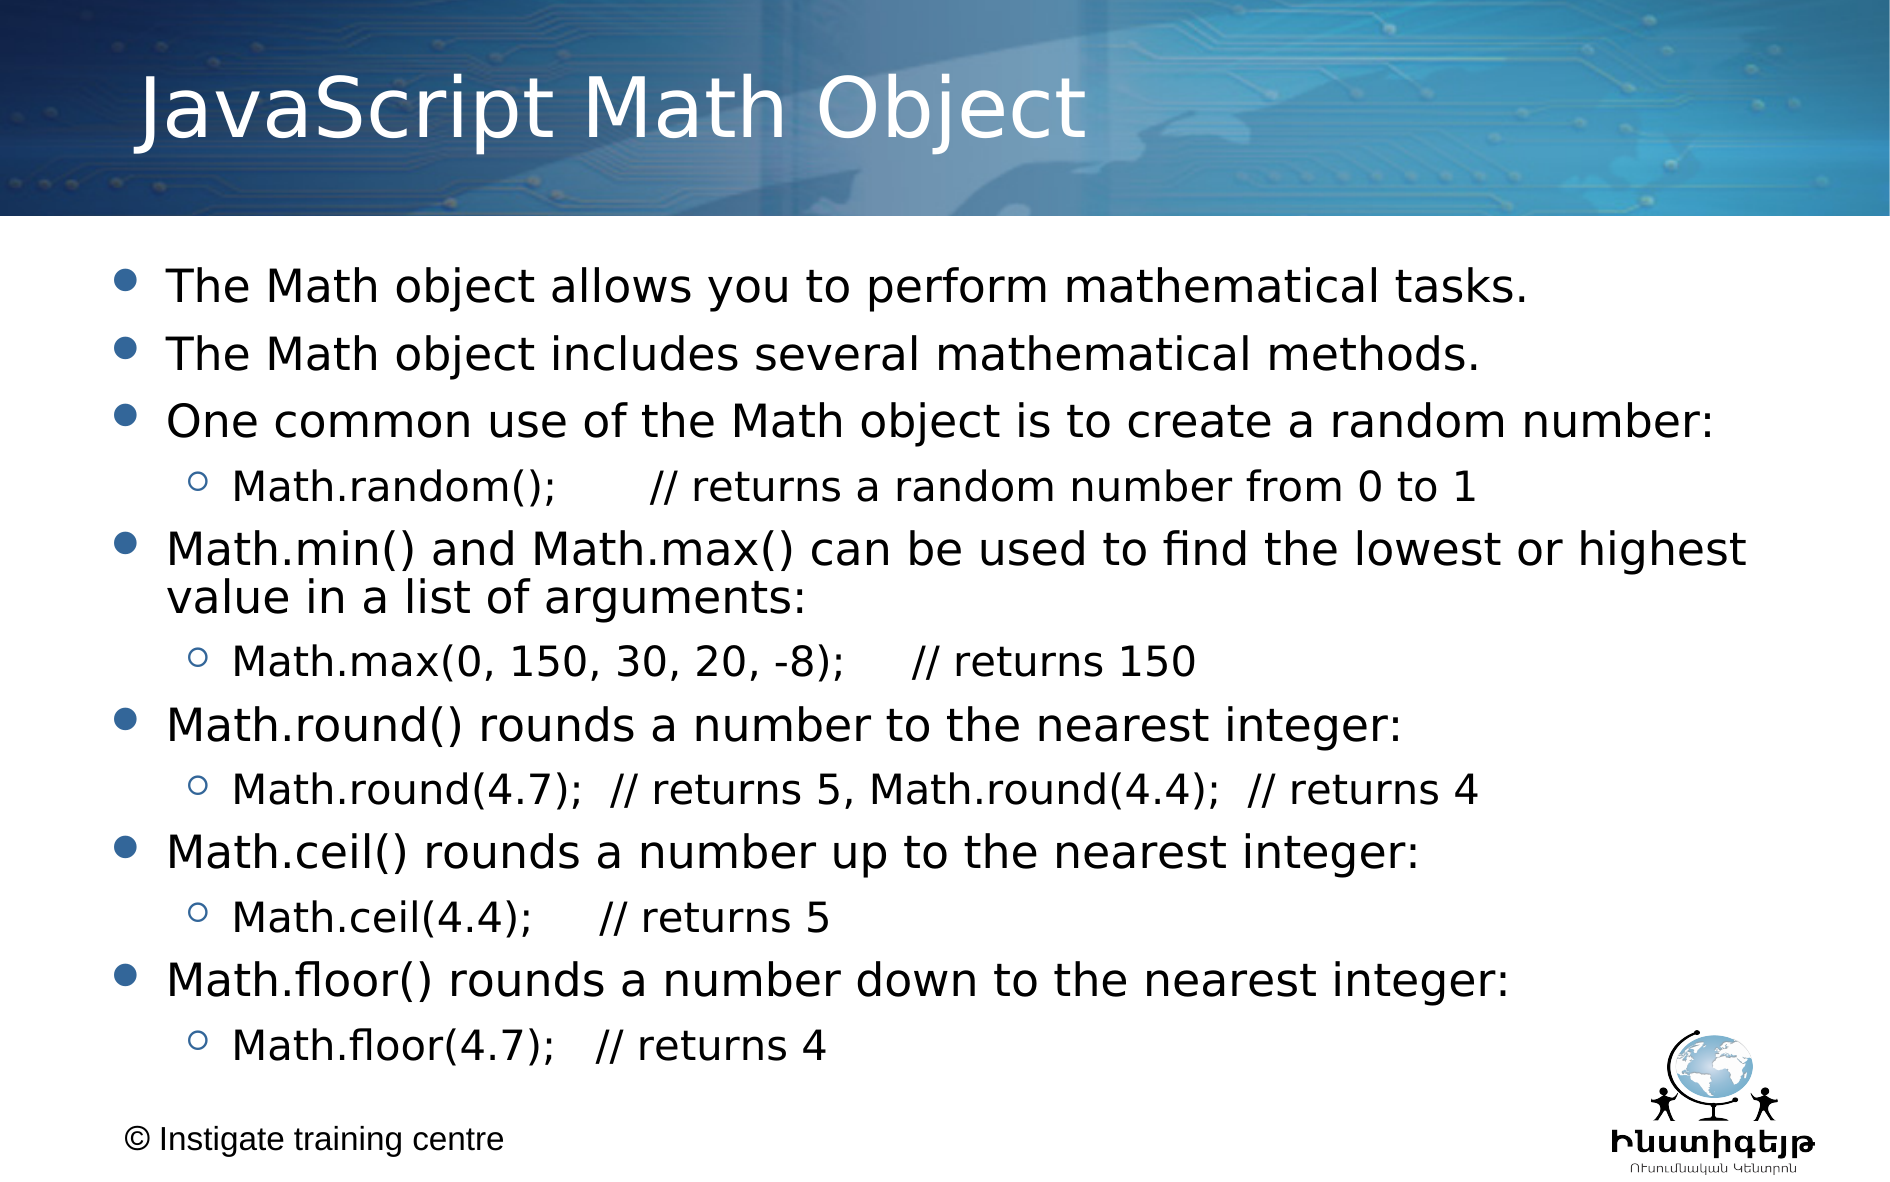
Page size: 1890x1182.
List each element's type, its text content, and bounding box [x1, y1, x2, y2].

picture [0, 0, 1890, 216]
list The Math object allows you to perform mathematical tasks. The Math object includes several mathematical methods. One common use of the Math object is to create a random number: Math.random(); // returns a random number from 0 to 1 Math.min() and Math.max() can be used to find the lowest or highest value in a list of arguments: Math.max(0, 150, 30, 20, -8); // returns 150 Math.round() rounds a number to the nearest integer: Math.round(4.7); // returns 5, Math.round(4.4); // returns 4 Math.ceil() rounds a number up to the nearest integer: Math.ceil(4.4); // returns 5 Math.floor() rounds a number down to the nearest integer: Math.floor(4.7); // returns 4 [110, 264, 1801, 291]
picture [1612, 1030, 1815, 1175]
text_box JavaScript Math Object [138, 82, 1801, 87]
